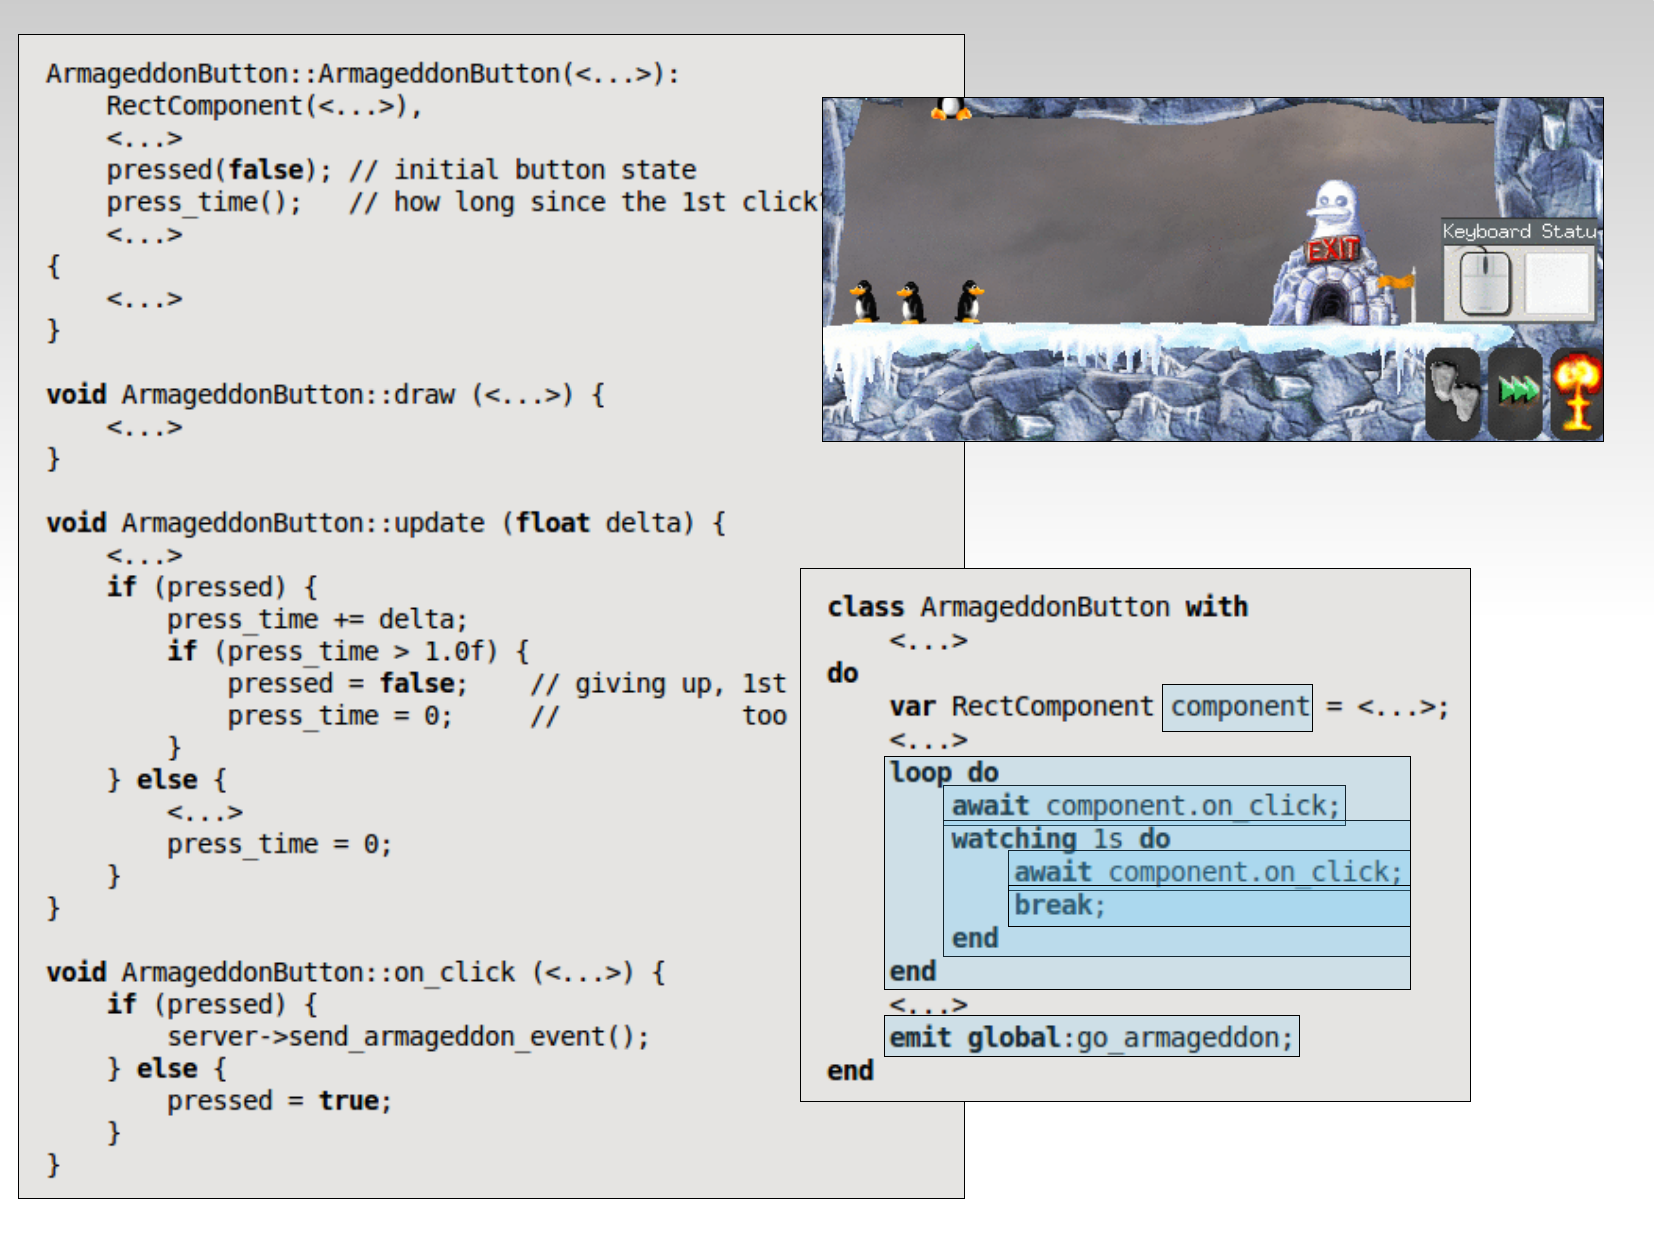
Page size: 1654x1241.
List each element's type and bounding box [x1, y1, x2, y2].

picture [18, 34, 1604, 1199]
text_box [1162, 684, 1313, 732]
text_box [884, 756, 1411, 990]
text_box [884, 1015, 1300, 1057]
